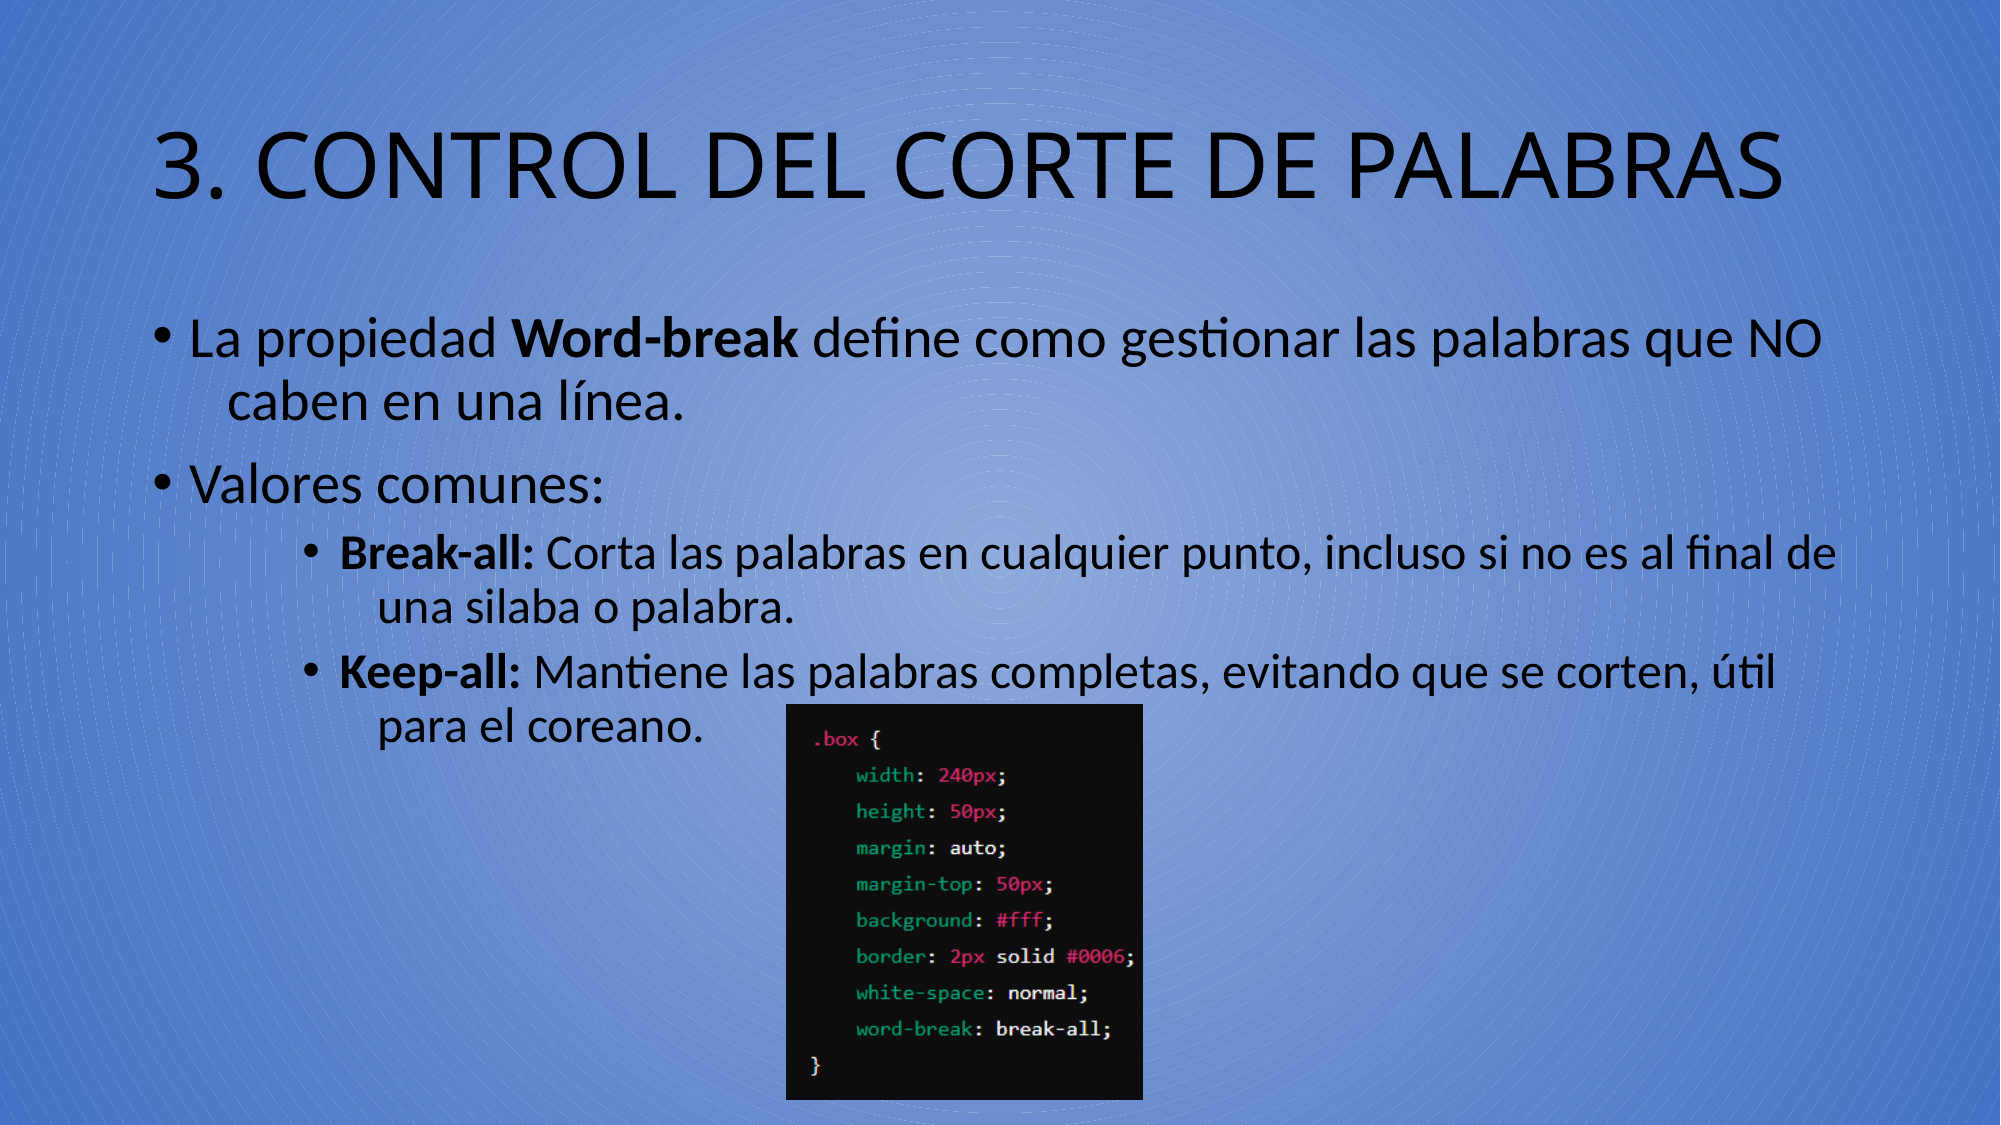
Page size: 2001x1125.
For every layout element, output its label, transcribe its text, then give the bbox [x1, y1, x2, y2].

picture [786, 704, 1143, 1100]
list La propiedad Word-break define como gestionar las palabras que NO caben en una línea. Valores comunes: Break-all: Corta las palabras en cualquier punto, incluso si no es al final de una silaba o palabra. Keep-all: Mantiene las palabras completas, evitando que se corten, útil para el coreano. [137, 299, 1863, 1014]
title 3. CONTROL DEL CORTE DE PALABRAS [137, 59, 1863, 278]
